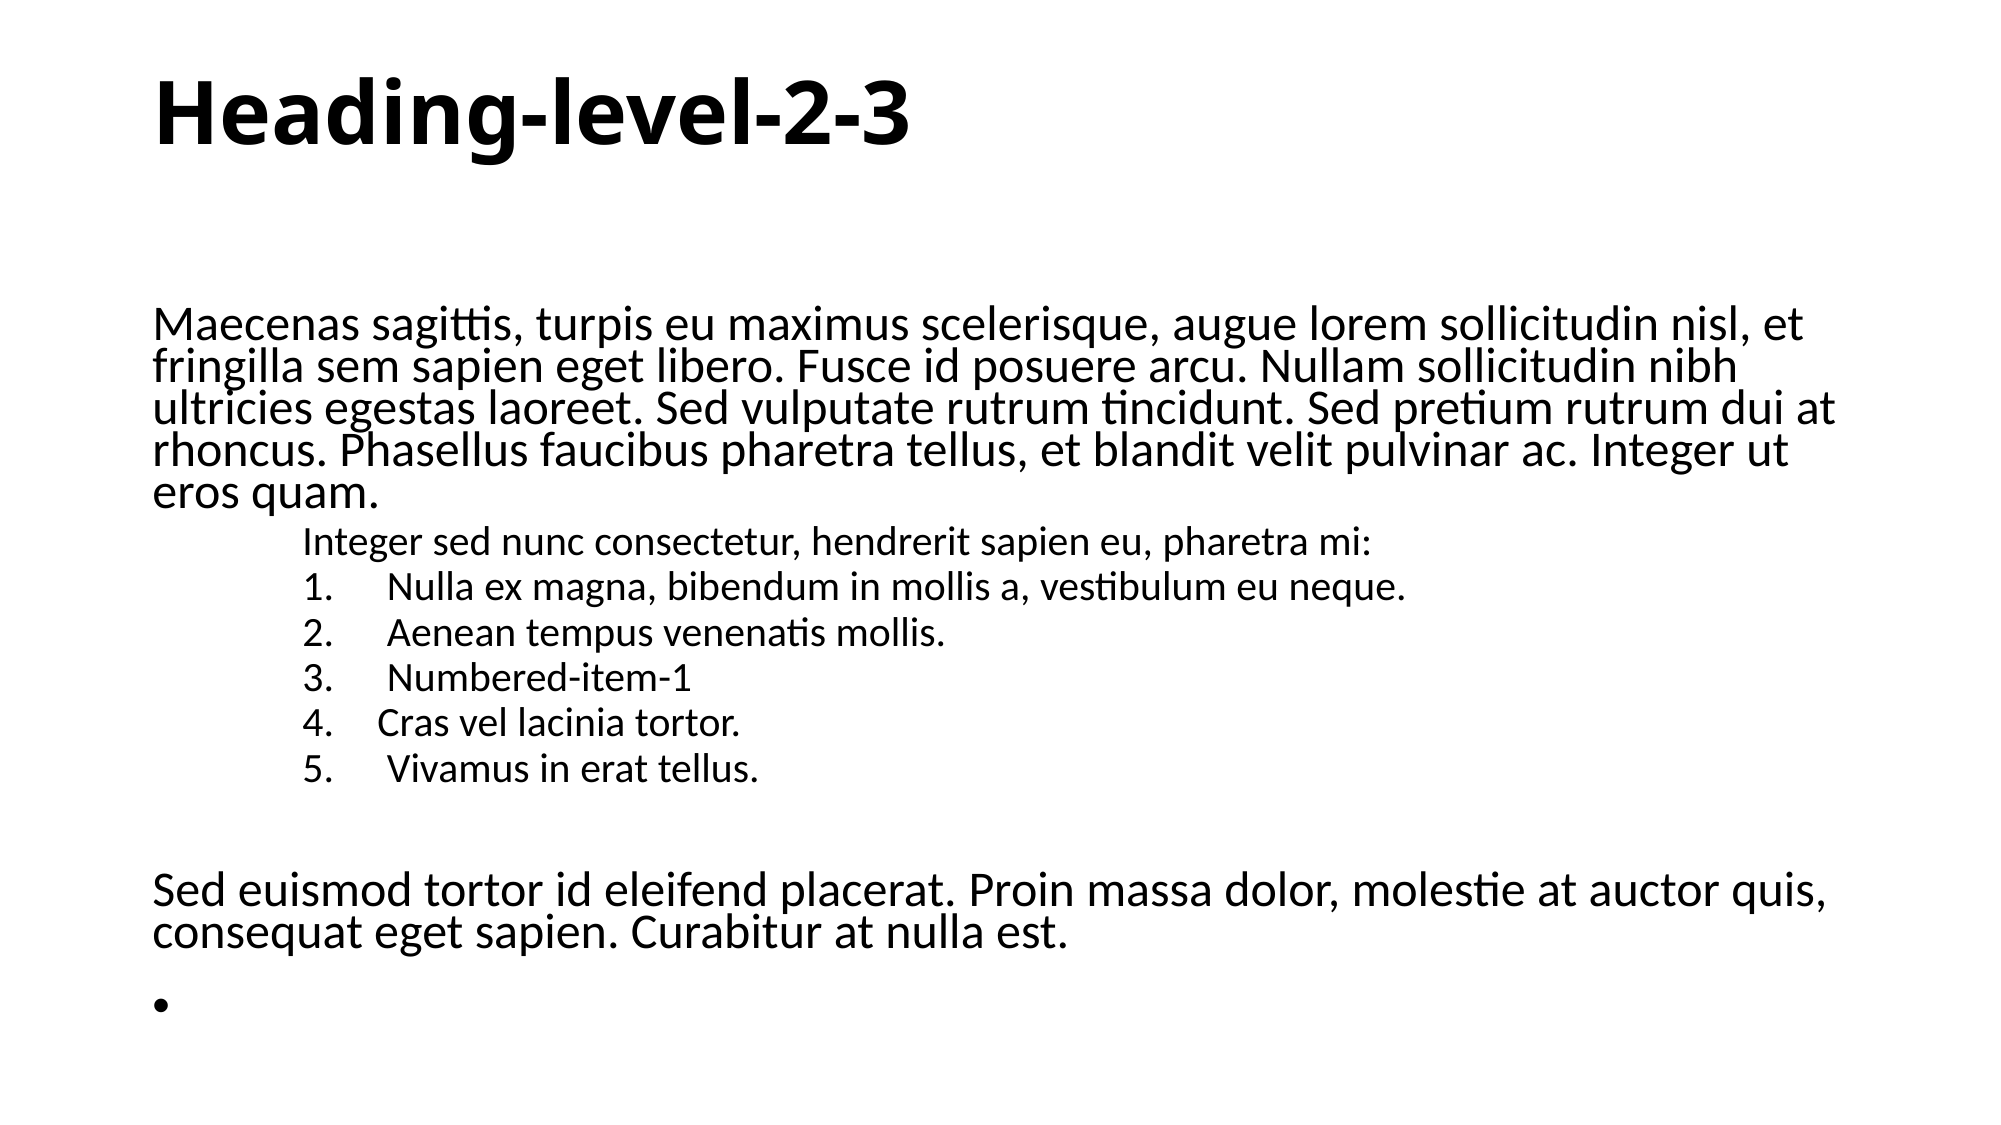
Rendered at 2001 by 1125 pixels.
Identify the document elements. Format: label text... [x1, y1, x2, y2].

title Heading-level-2-3 [137, 59, 1863, 278]
list Maecenas sagittis, turpis eu maximus scelerisque, augue lorem sollicitudin nisl, et fringilla sem sapien eget libero. Fusce id posuere arcu. Nullam sollicitudin nibh ultricies egestas laoreet. Sed vulputate rutrum tincidunt. Sed pretium rutrum dui at rhoncus. Phasellus faucibus pharetra tellus, et blandit velit pulvinar ac. Integer ut eros quam. Integer sed nunc consectetur, hendrerit sapien eu, pharetra mi: Nulla ex magna, bibendum in mollis a, vestibulum eu neque. Aenean tempus venenatis mollis. Numbered-item-1 Cras vel lacinia tortor. Vivamus in erat tellus. Sed euismod tortor id eleifend placerat. Proin massa dolor, molestie at auctor quis, consequat eget sapien. Curabitur at nulla est. [137, 299, 1863, 1014]
